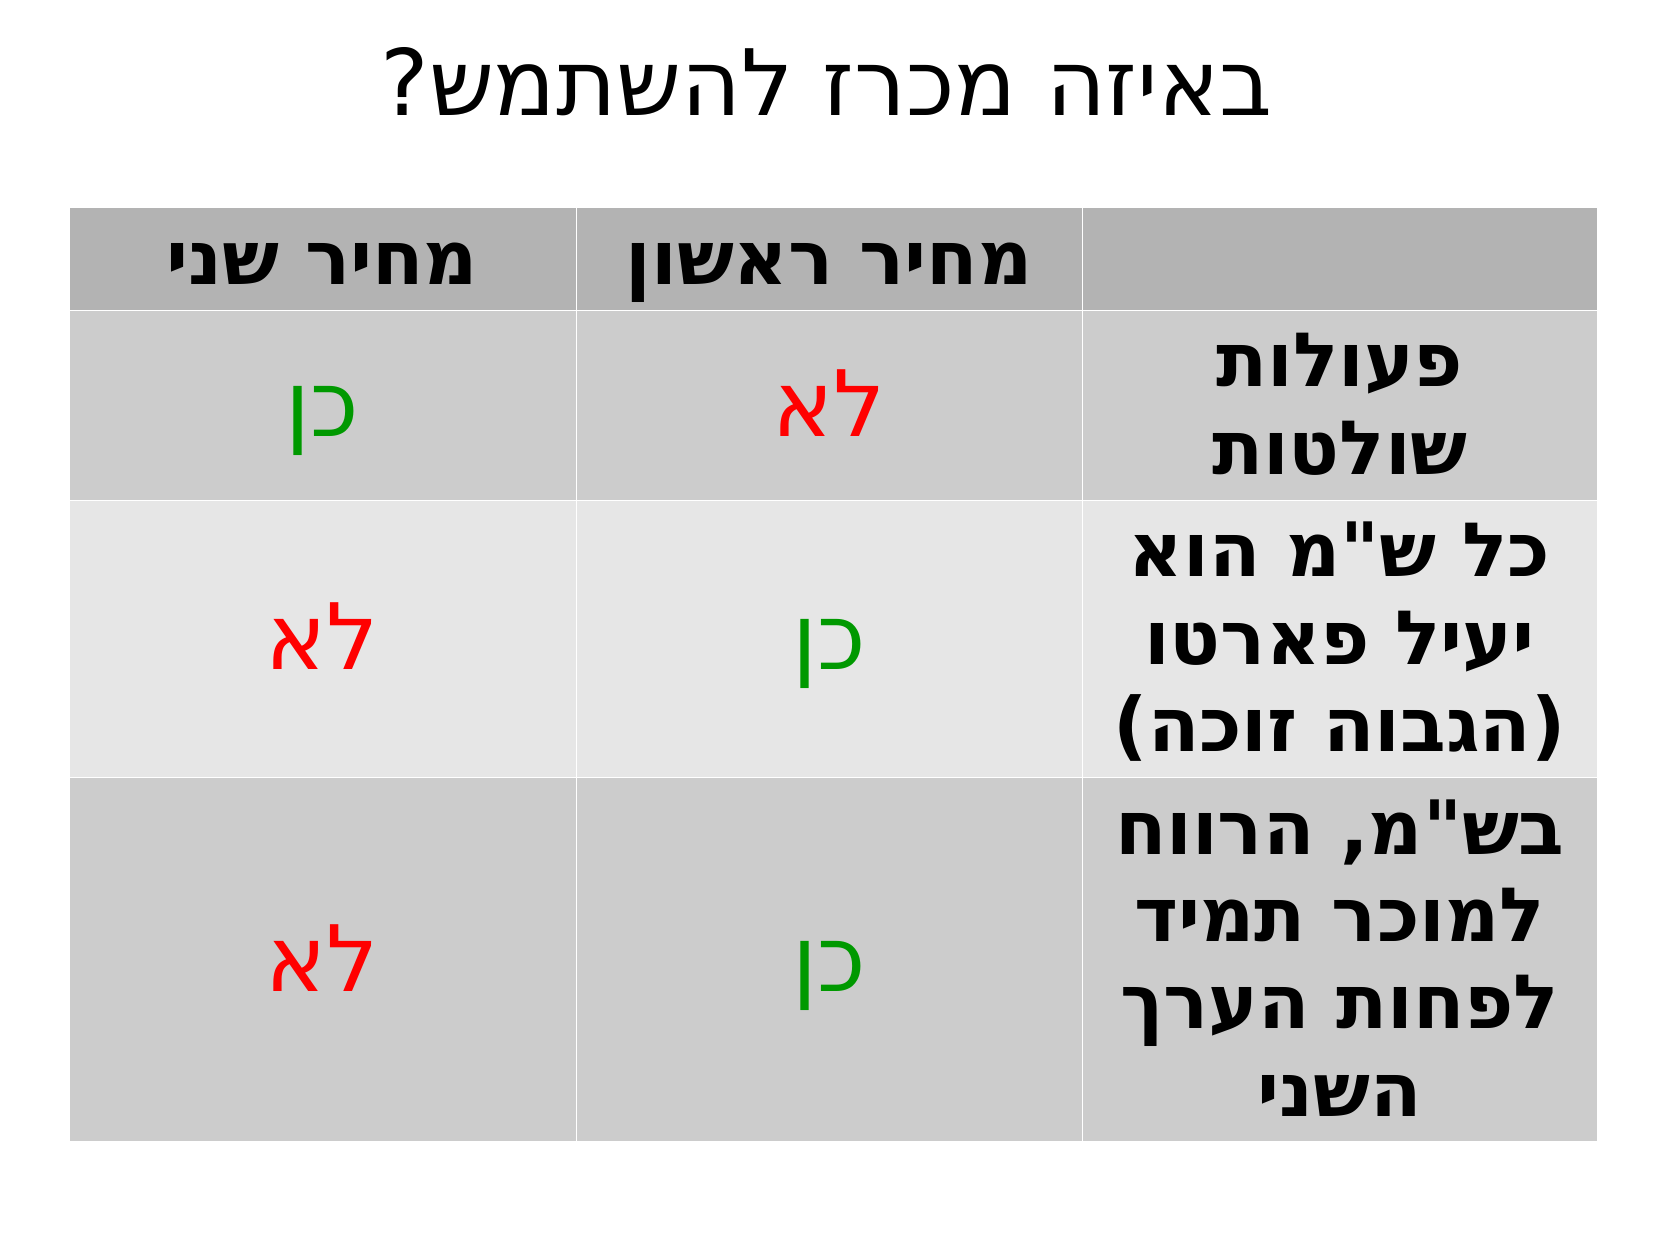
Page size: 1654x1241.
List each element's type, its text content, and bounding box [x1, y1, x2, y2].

table_cell כל ש"מ הוא יעיל פארטו (הגבוה זוכה) [1083, 501, 1597, 777]
table_cell בש"מ, הרווח למוכר תמיד לפחות הערך השני [1083, 778, 1597, 1141]
table_header מחיר ראשון [577, 208, 1082, 310]
table_cell כן [577, 501, 1082, 777]
table_cell כן [577, 778, 1082, 1141]
table_header מחיר שני [70, 208, 576, 310]
table_header [1083, 208, 1597, 310]
title באיזה מכרז להשתמש? [82, 32, 1571, 136]
table_cell לא [70, 778, 576, 1141]
table_cell פעולות שולטות [1083, 311, 1597, 500]
table_cell כן [70, 311, 576, 500]
table_cell לא [577, 311, 1082, 500]
table_cell לא [70, 501, 576, 777]
